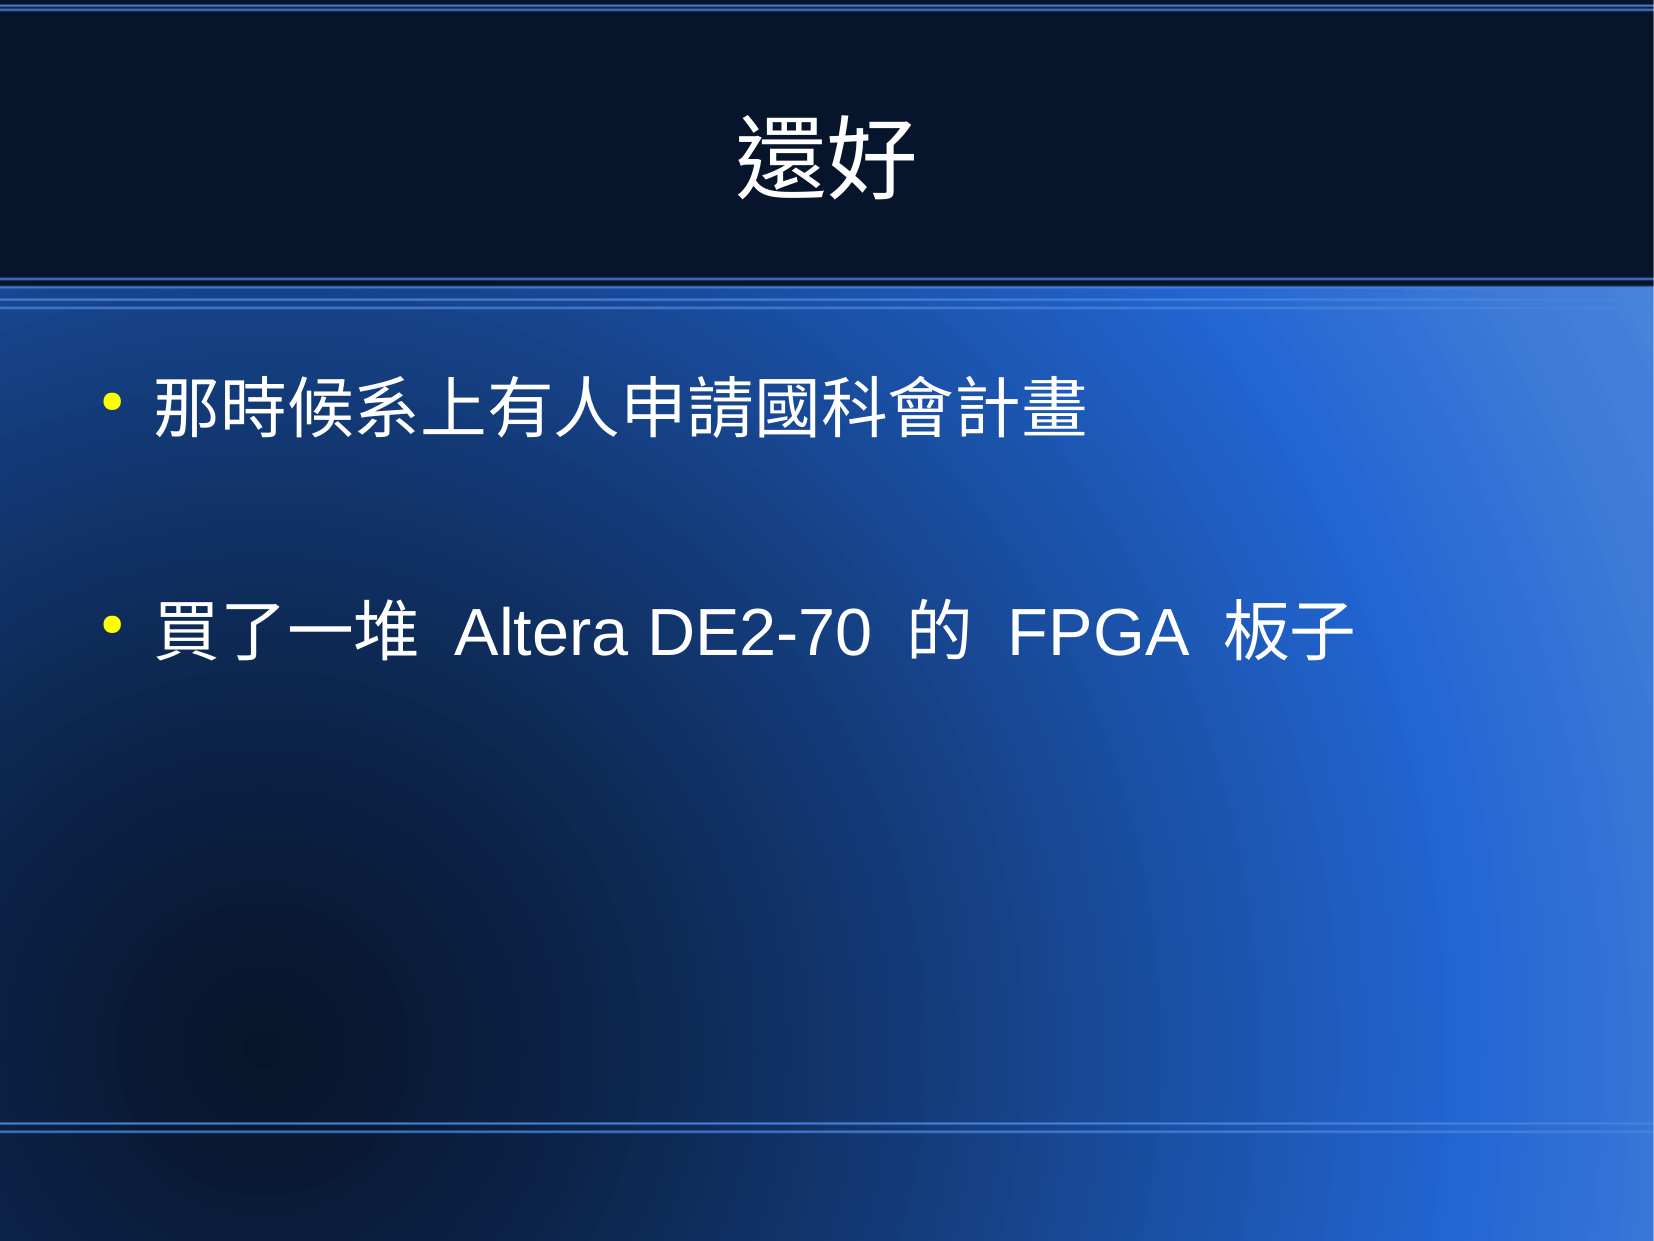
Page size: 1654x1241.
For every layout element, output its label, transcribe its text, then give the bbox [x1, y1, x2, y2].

title 還好 [82, 49, 1571, 257]
list 那時候系上有人申請國科會計畫 買了一堆 Altera DE2-70 的 FPGA 板子 [82, 355, 1571, 1075]
picture [0, 0, 1654, 1241]
